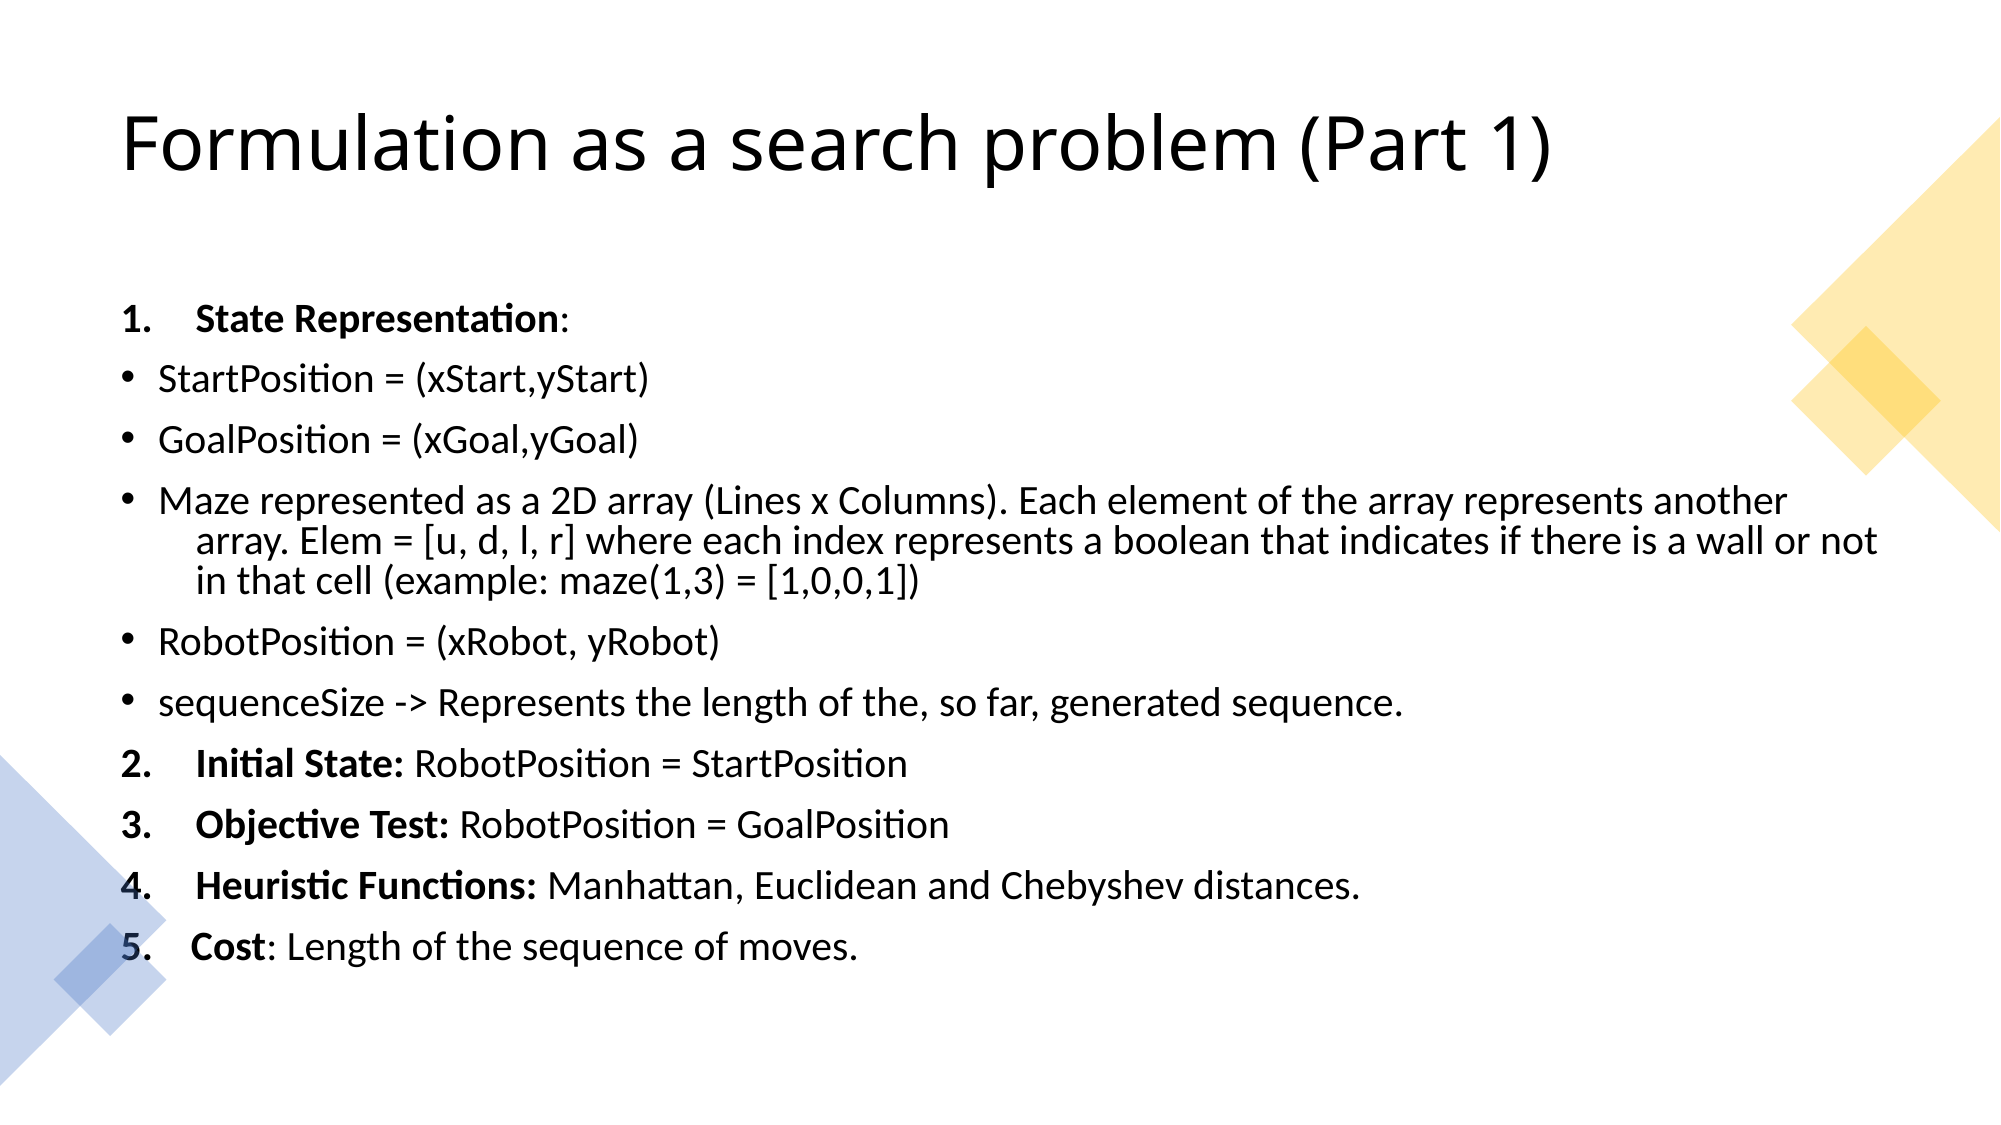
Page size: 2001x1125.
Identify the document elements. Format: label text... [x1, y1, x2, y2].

title Formulation as a search problem (Part 1) [105, 52, 1895, 240]
list State Representation: StartPosition = (xStart,yStart) GoalPosition = (xGoal,yGoal) Maze represented as a 2D array (Lines x Columns). Each element of the array represents another array. Elem = [u, d, l, r] where each index represents a boolean that indicates if there is a wall or not in that cell (example: maze(1,3) = [1,0,0,1]) RobotPosition = (xRobot, yRobot) sequenceSize -> Represents the length of the, so far, generated sequence. Initial State: RobotPosition = StartPosition Objective Test: RobotPosition = GoalPosition Heuristic Functions: Manhattan, Euclidean and Chebyshev distances. 5. Cost: Length of the sequence of moves. [105, 292, 1895, 1014]
text_box [0, 0, 2000, 1125]
